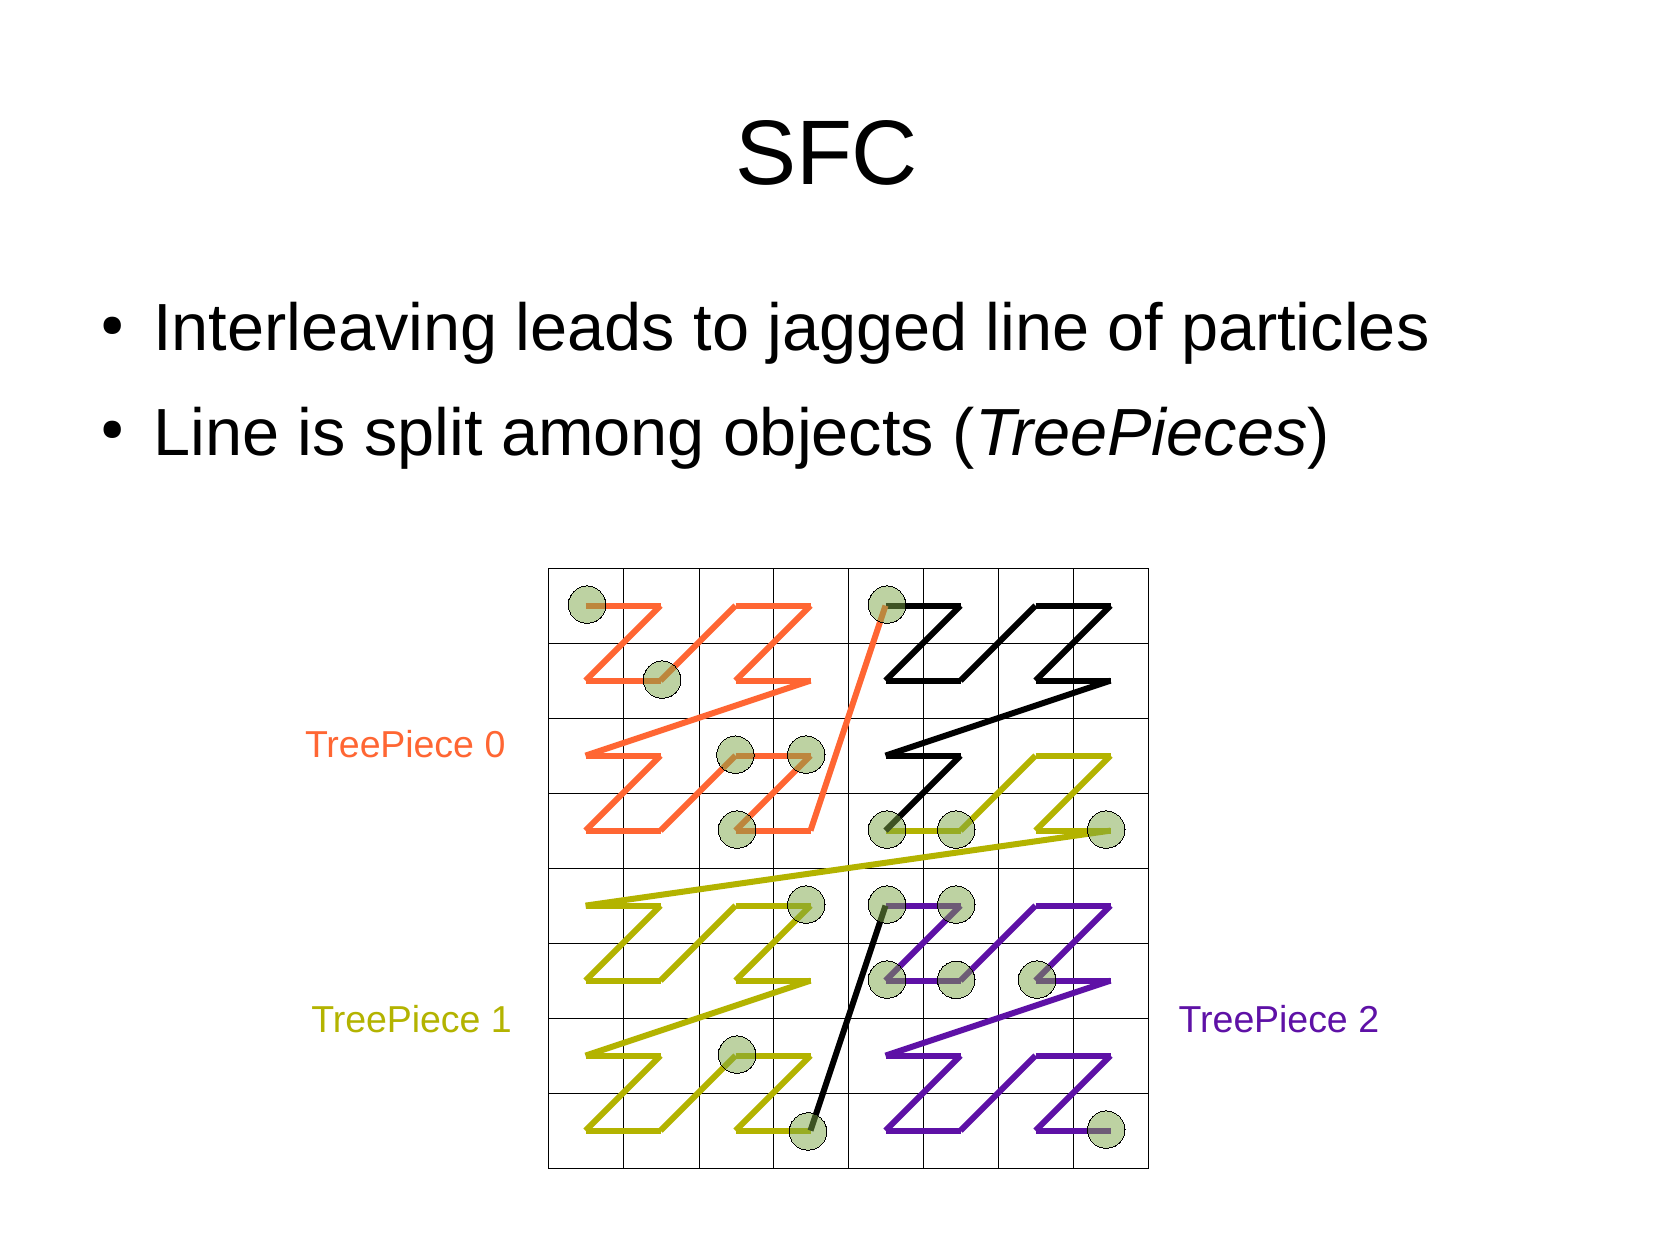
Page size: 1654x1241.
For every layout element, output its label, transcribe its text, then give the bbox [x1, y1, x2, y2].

text_box TreePiece 2 [1164, 990, 1394, 1048]
text_box [789, 1112, 827, 1151]
text_box [787, 885, 826, 924]
text_box [868, 885, 906, 924]
title SFC [82, 56, 1571, 250]
text_box [868, 810, 906, 849]
text_box [937, 810, 976, 849]
text_box [643, 660, 681, 699]
text_box [1018, 960, 1056, 999]
text_box [568, 585, 606, 624]
text_box [868, 960, 906, 999]
text_box [718, 1035, 756, 1074]
text_box [868, 585, 906, 624]
text_box [937, 961, 976, 999]
text_box [716, 735, 755, 774]
text_box [1087, 810, 1126, 849]
text_box TreePiece 0 [290, 716, 521, 773]
list Interleaving leads to jagged line of particles Line is split among objects (TreePieces) [82, 290, 1571, 526]
text_box [718, 810, 756, 849]
text_box [1087, 1110, 1126, 1149]
text_box [937, 885, 976, 924]
text_box TreePiece 1 [296, 990, 527, 1048]
text_box [787, 735, 826, 774]
